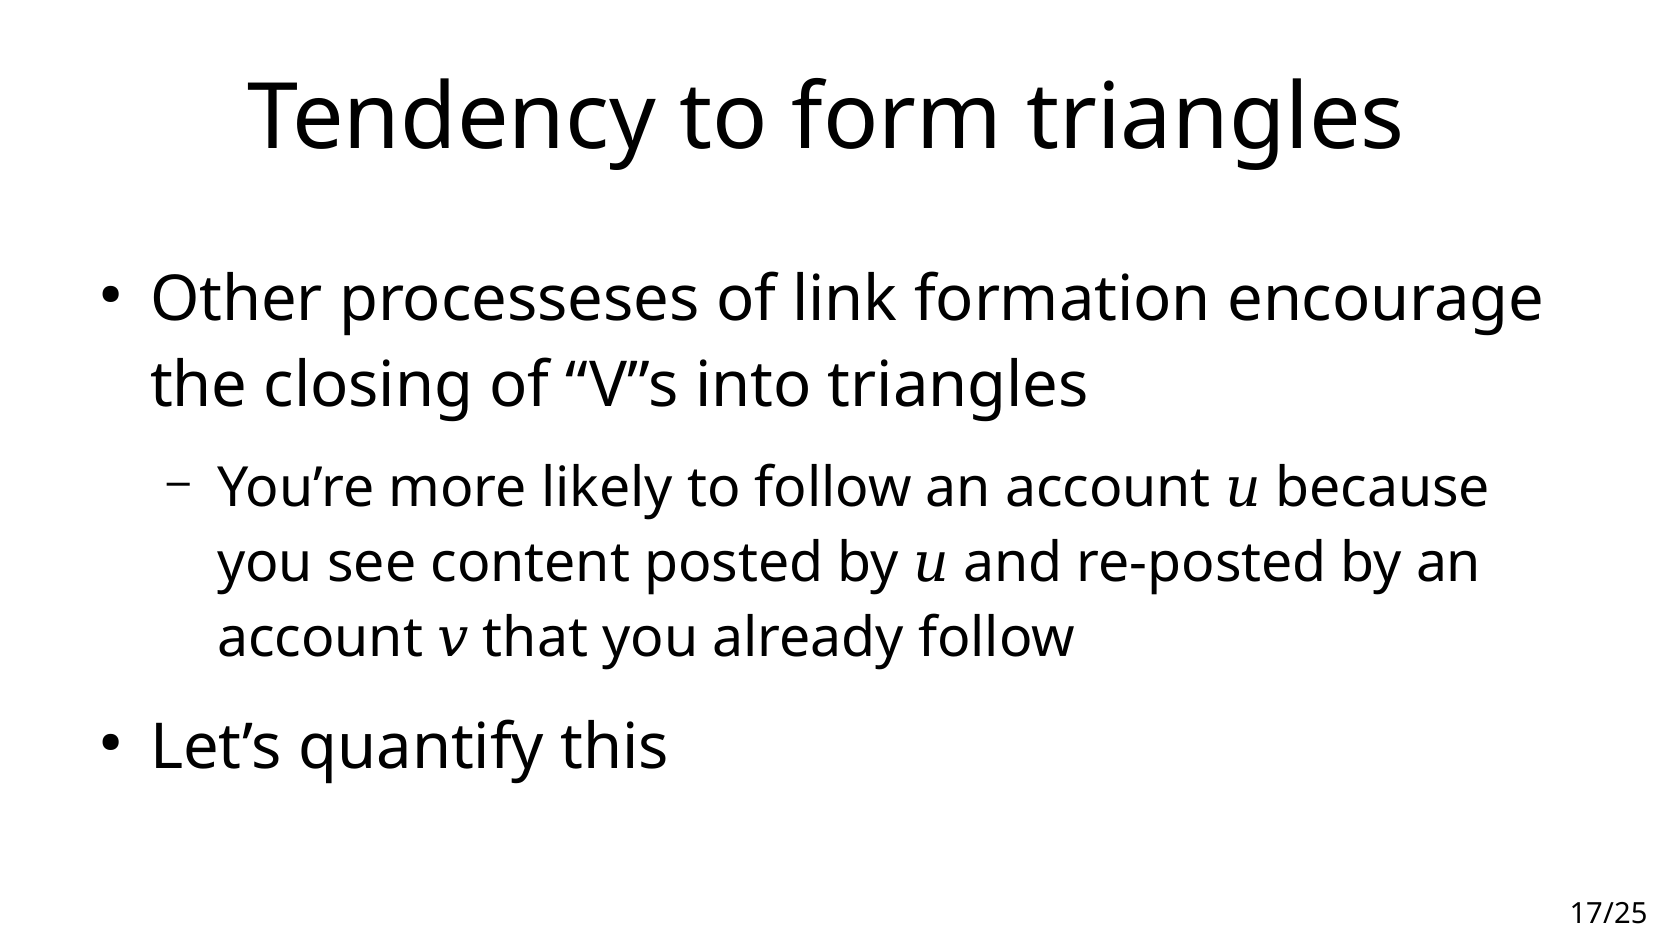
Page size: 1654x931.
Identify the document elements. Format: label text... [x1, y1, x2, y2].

title Tendency to form triangles [82, 1, 1571, 226]
list Other processeses of link formation encourage the closing of “V”s into triangles You’re more likely to follow an account u because you see content posted by u and re-posted by an account v that you already follow Let’s quantify this [82, 253, 1571, 793]
